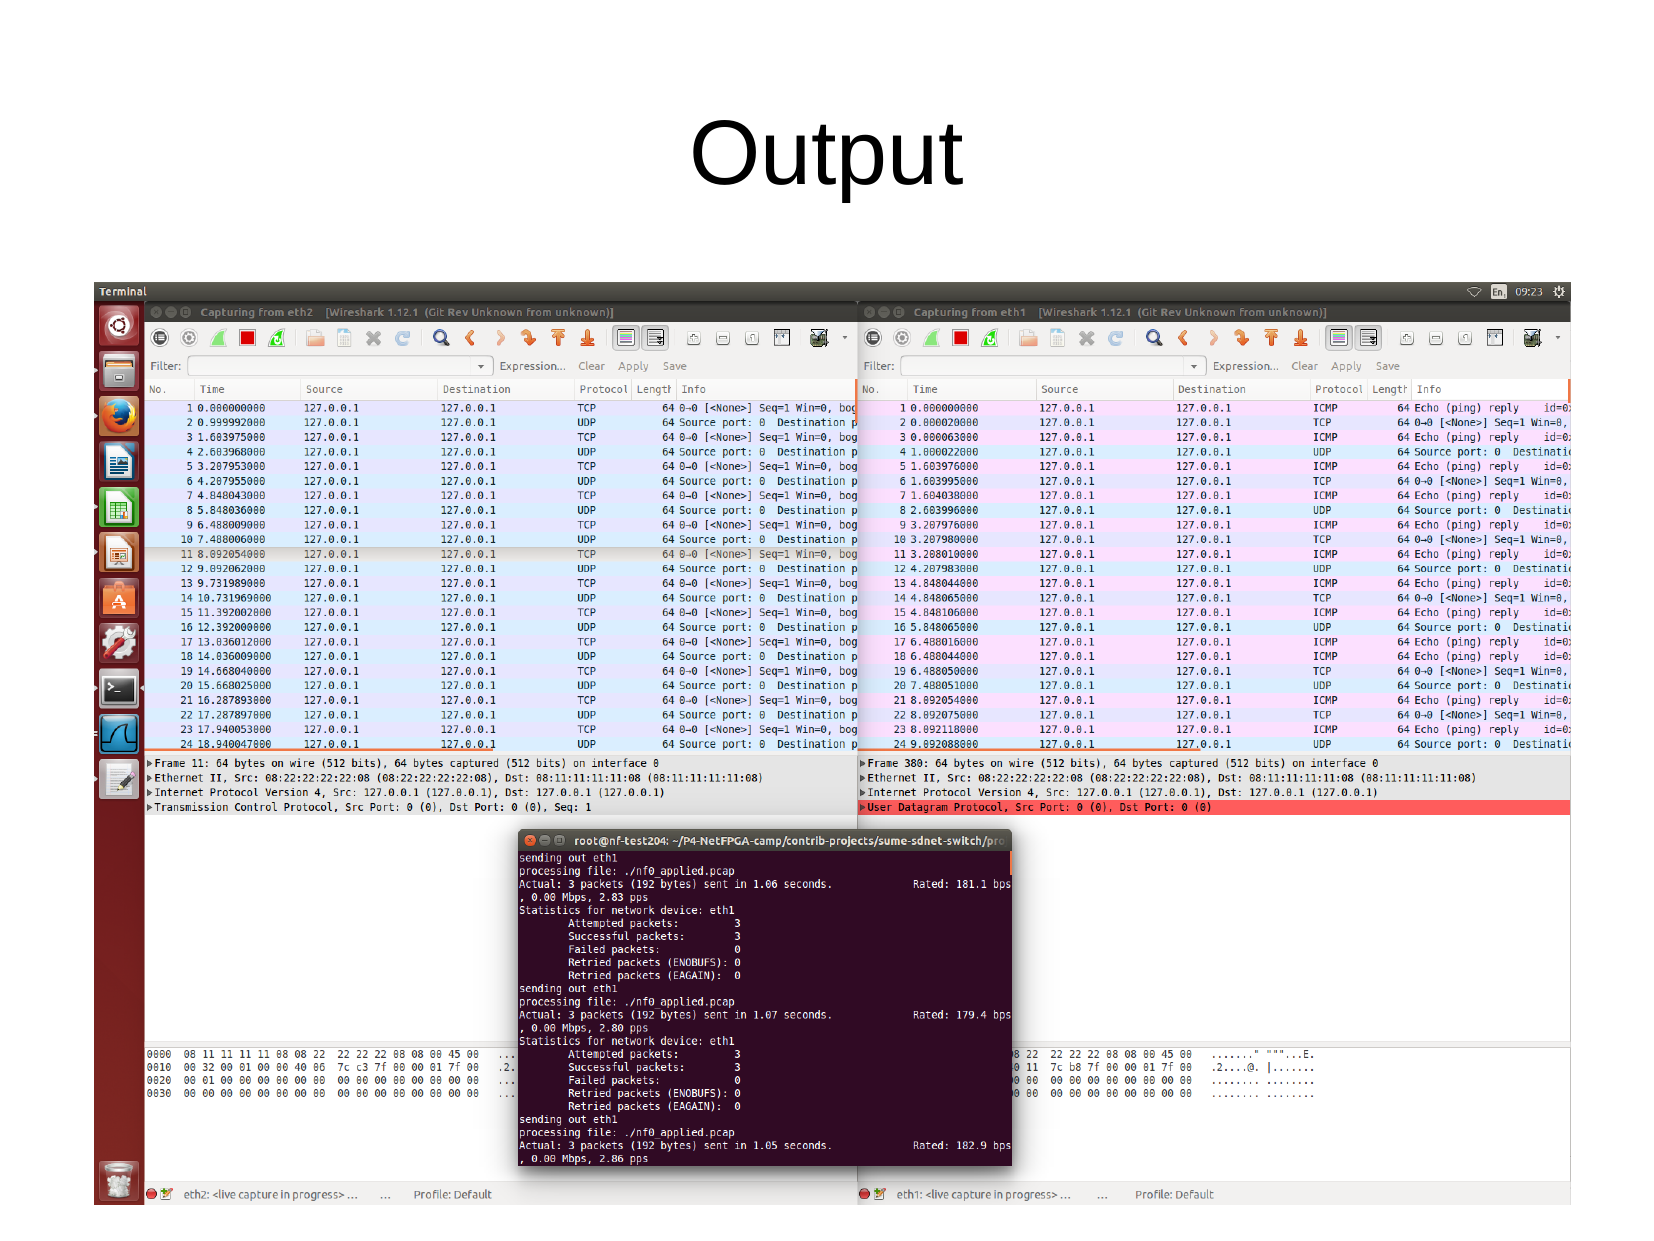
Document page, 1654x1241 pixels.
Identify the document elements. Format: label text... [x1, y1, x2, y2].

picture [94, 282, 1571, 1205]
title Output [82, 49, 1571, 257]
